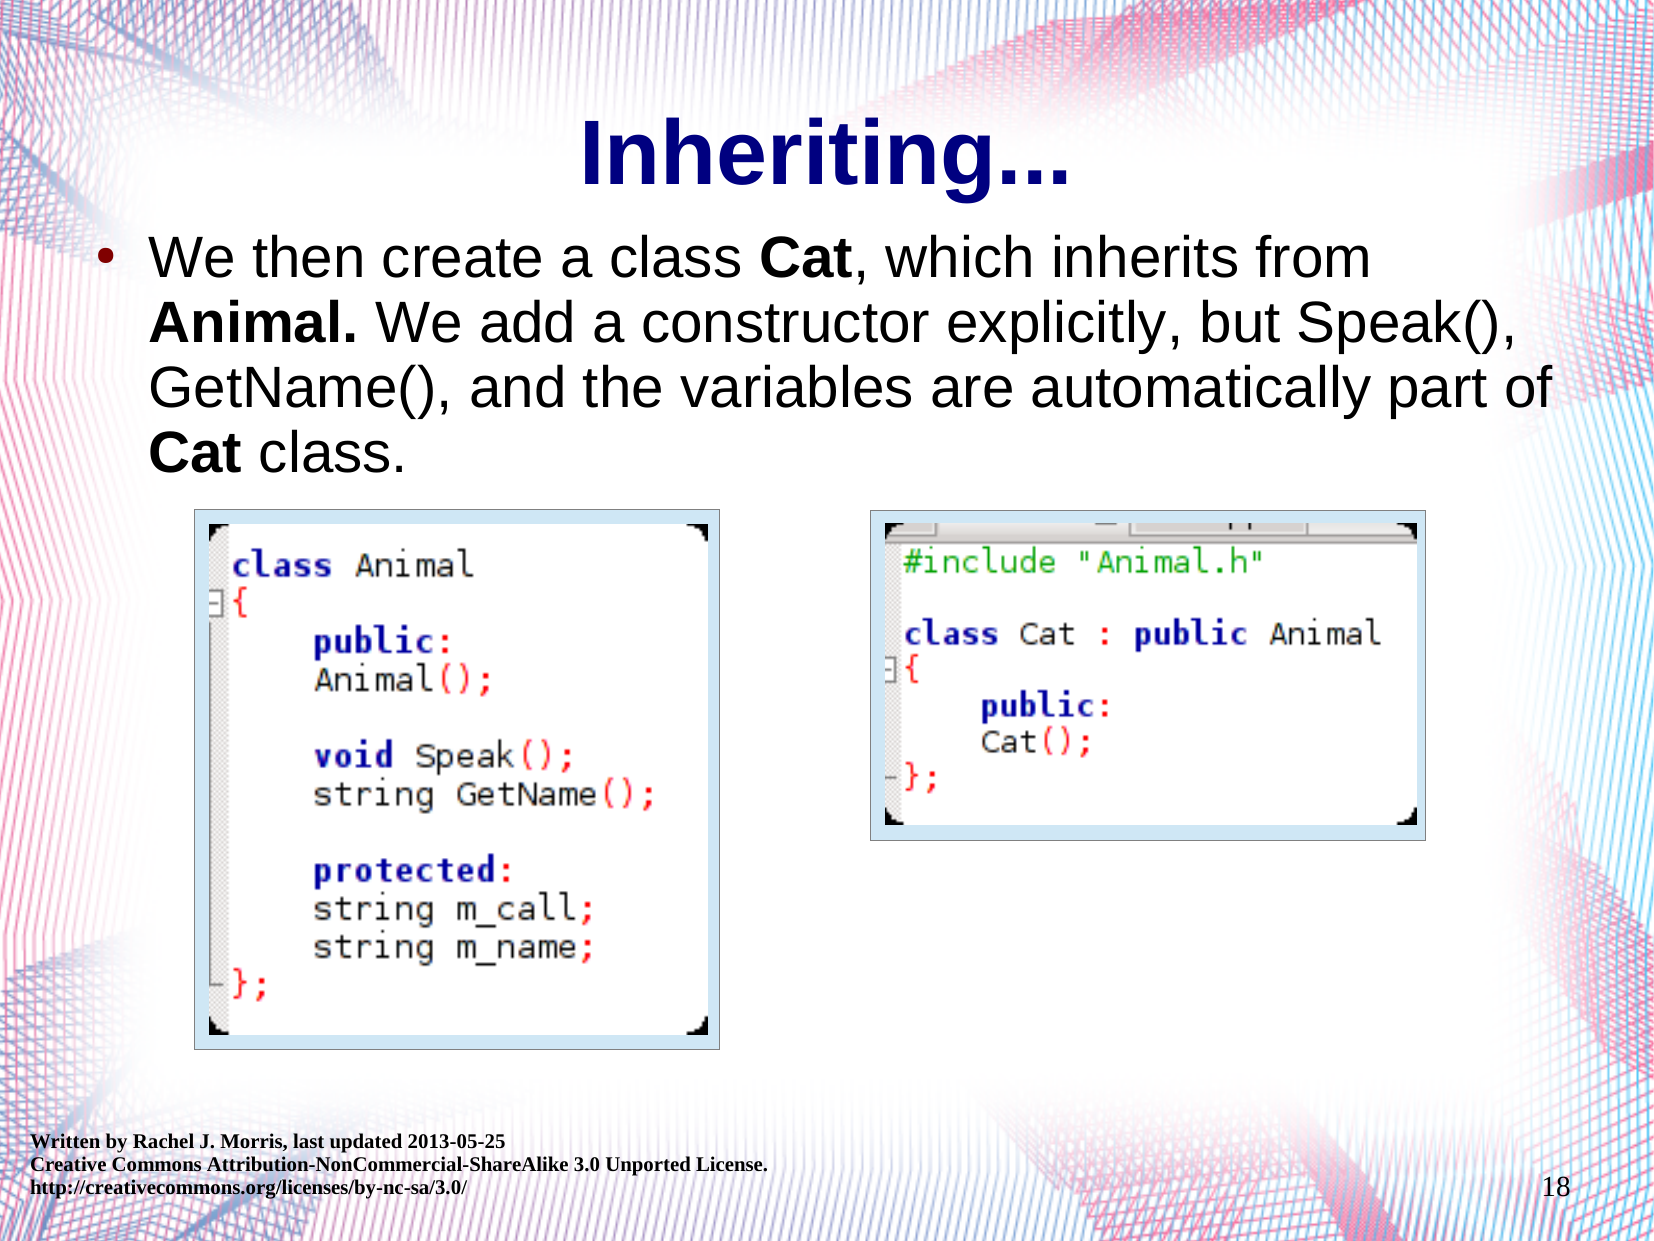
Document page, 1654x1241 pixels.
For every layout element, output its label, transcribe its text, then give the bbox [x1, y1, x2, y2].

title Inheriting... [82, 49, 1571, 257]
list We then create a class Cat, which inherits from Animal. We add a constructor explicitly, but Speak(), GetName(), and the variables are automatically part of Cat class. [77, 225, 1566, 486]
picture [0, 0, 1654, 1241]
text_box [870, 510, 1426, 841]
text_box [194, 509, 720, 1050]
